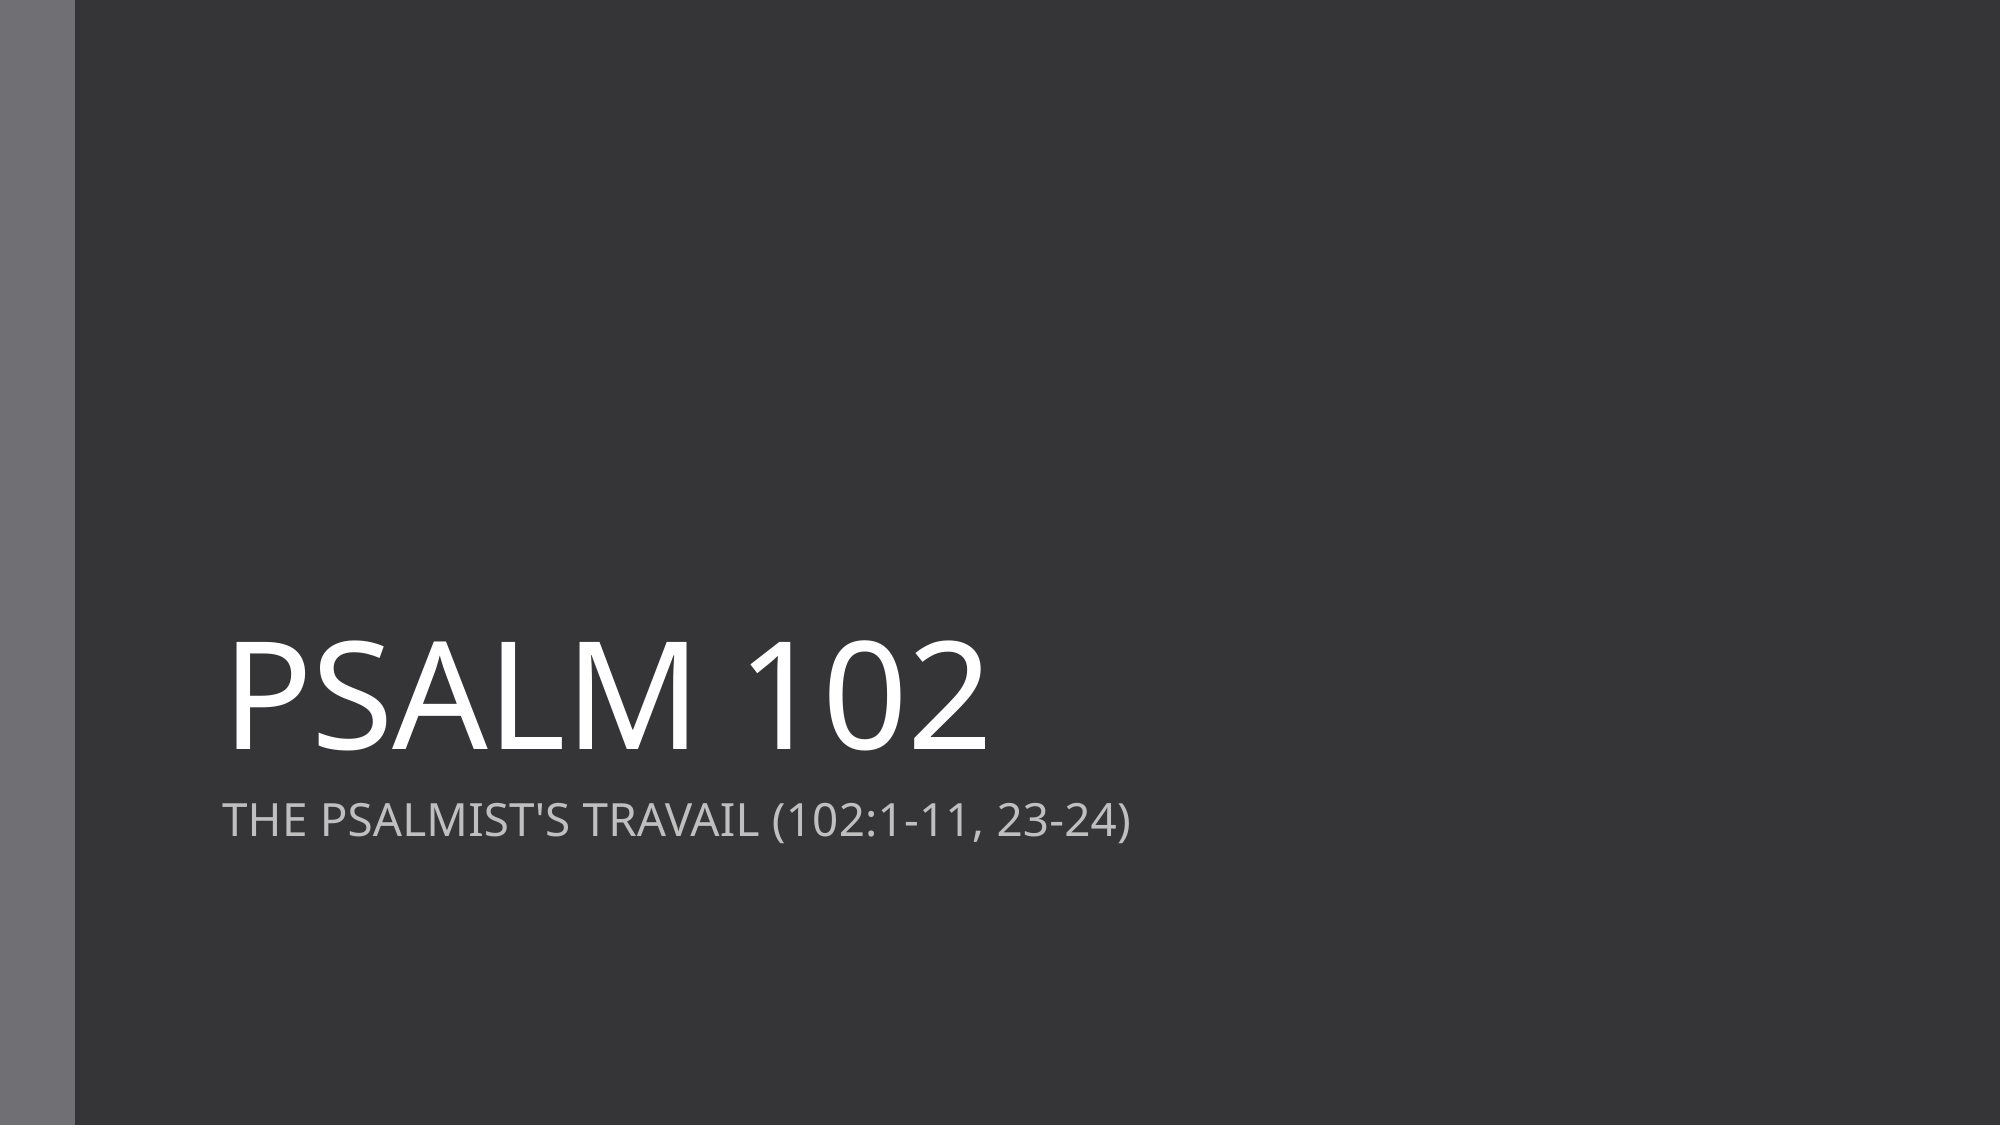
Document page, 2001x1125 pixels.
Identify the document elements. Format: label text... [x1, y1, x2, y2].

subtitle THE PSALMIST'S TRAVAIL (102:1-11, 23-24) [206, 787, 1752, 1066]
title PSALM 102 [206, 124, 1752, 787]
